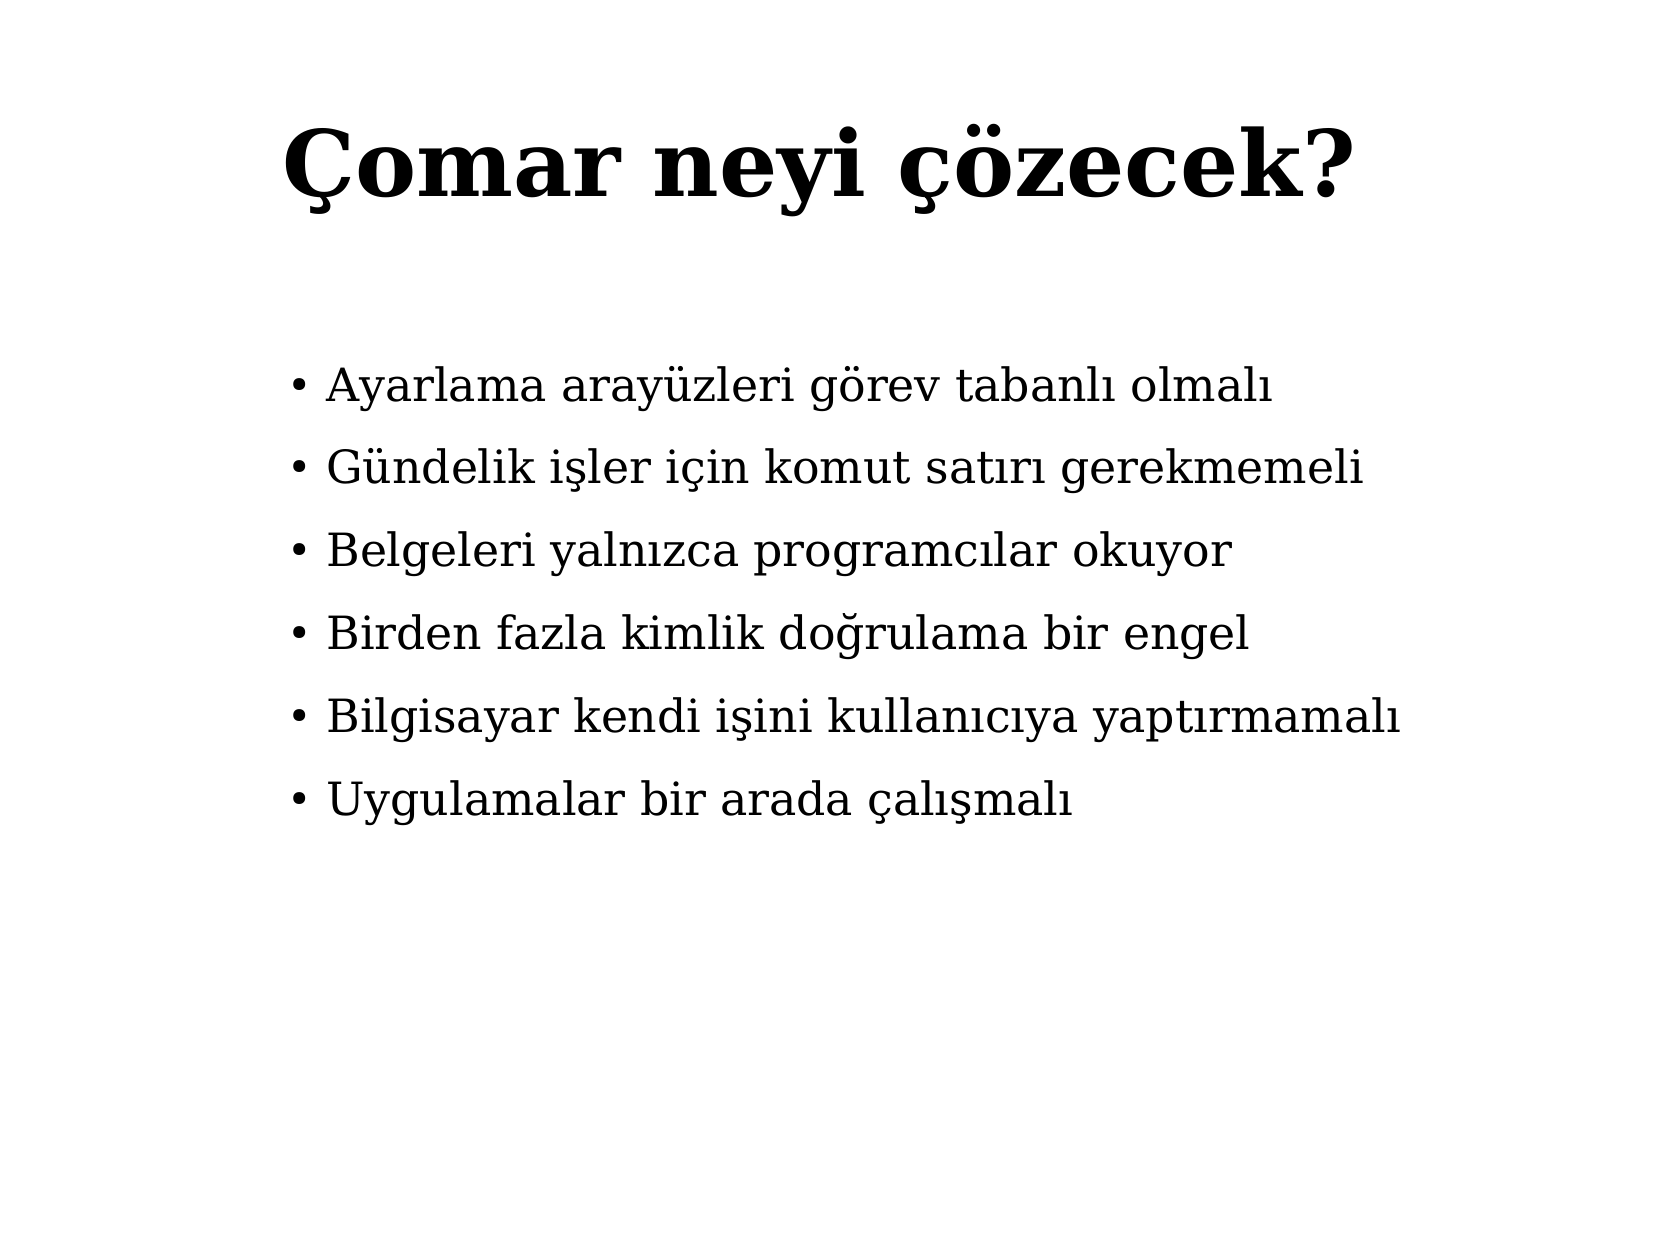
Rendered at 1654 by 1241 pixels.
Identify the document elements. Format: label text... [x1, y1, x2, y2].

text_box Ayarlama arayüzleri görev tabanlı olmalı Gündelik işler için komut satırı gerekmemeli Belgeleri yalnızca programcılar okuyor Birden fazla kimlik doğrulama bir engel Bilgisayar kendi işini kullanıcıya yaptırmamalı Uygulamalar bir arada çalışmalı [220, 358, 1367, 826]
text_box Çomar neyi çözecek? [282, 109, 1358, 218]
